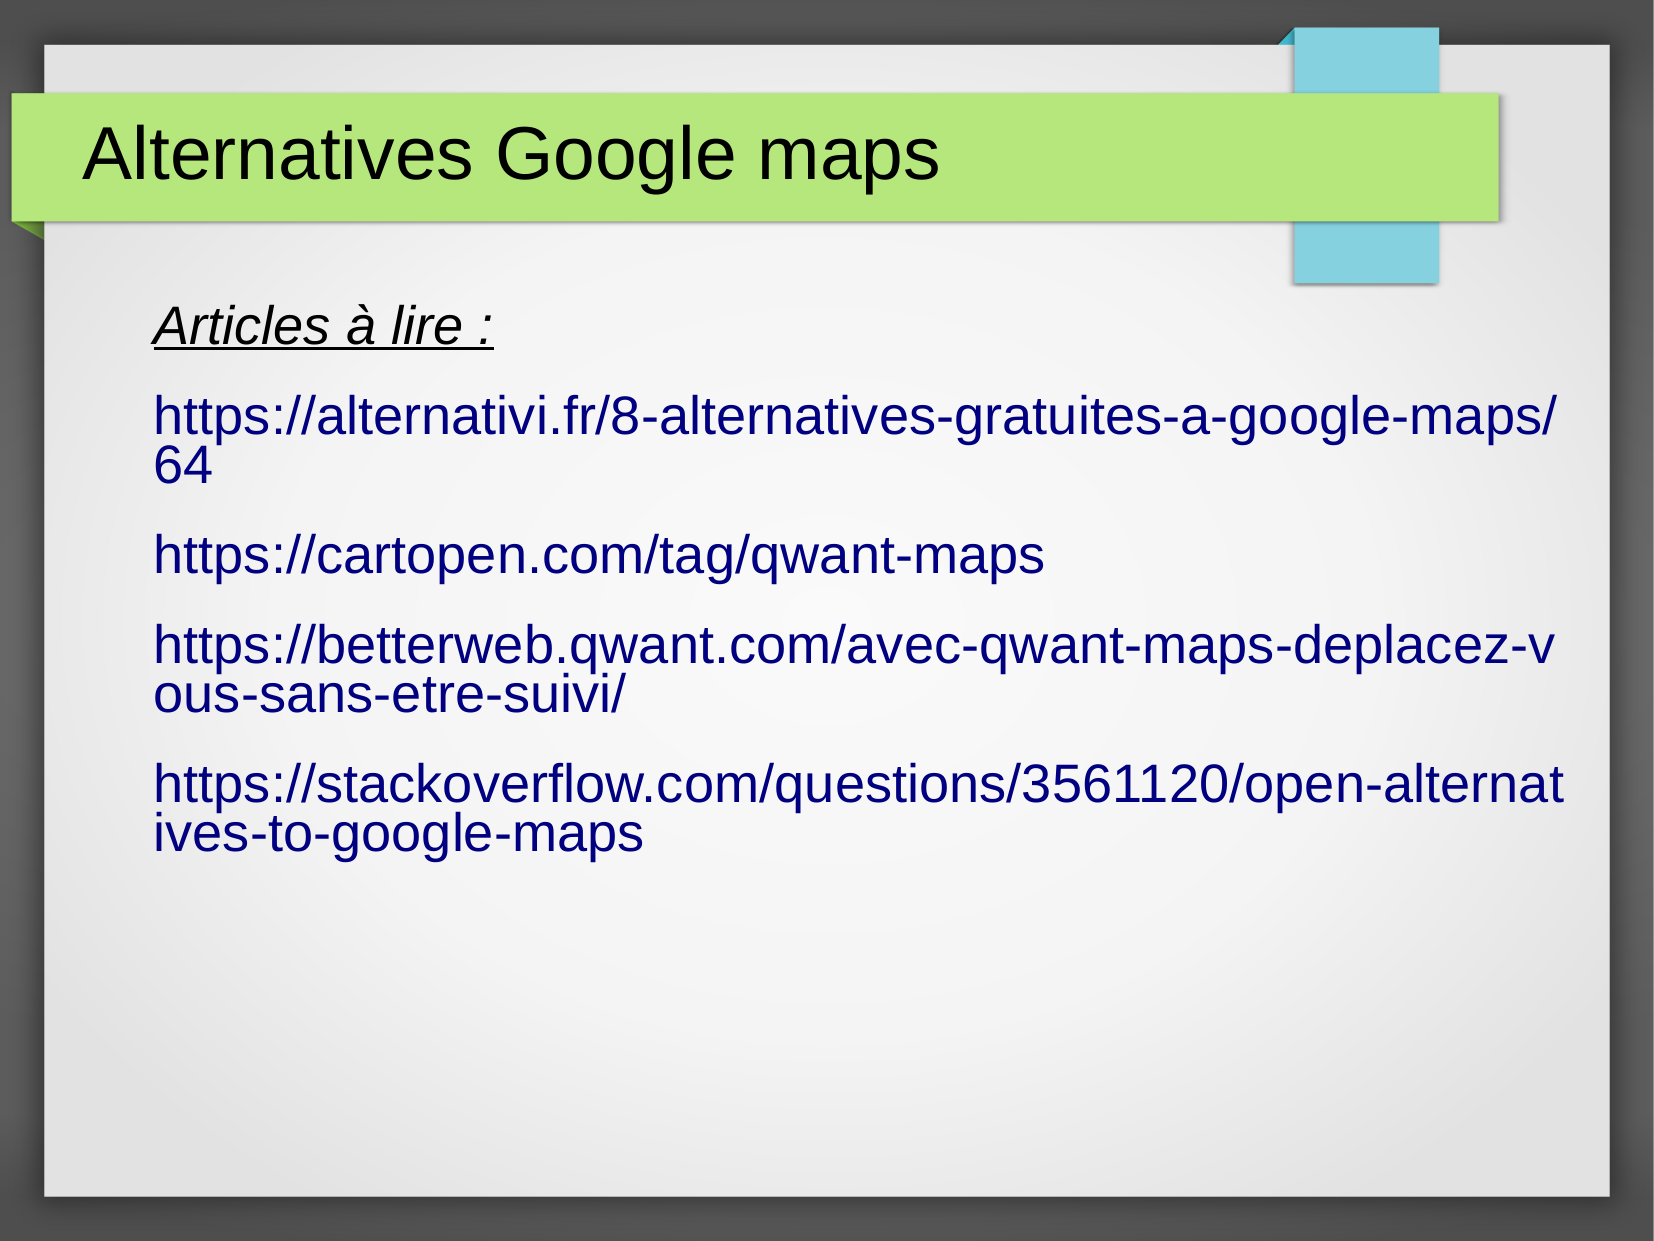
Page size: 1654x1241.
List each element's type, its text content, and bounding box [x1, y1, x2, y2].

picture [0, 0, 1654, 1241]
title Alternatives Google maps [82, 94, 1264, 213]
list Articles à lire : https://alternativi.fr/8-alternatives-gratuites-a-google-maps/64 https://cartopen.com/tag/qwant-maps https://betterweb.qwant.com/avec-qwant-maps-deplacez-vous-sans-etre-suivi/ https://stackoverflow.com/questions/3561120/open-alternatives-to-google-maps [82, 295, 1571, 1015]
